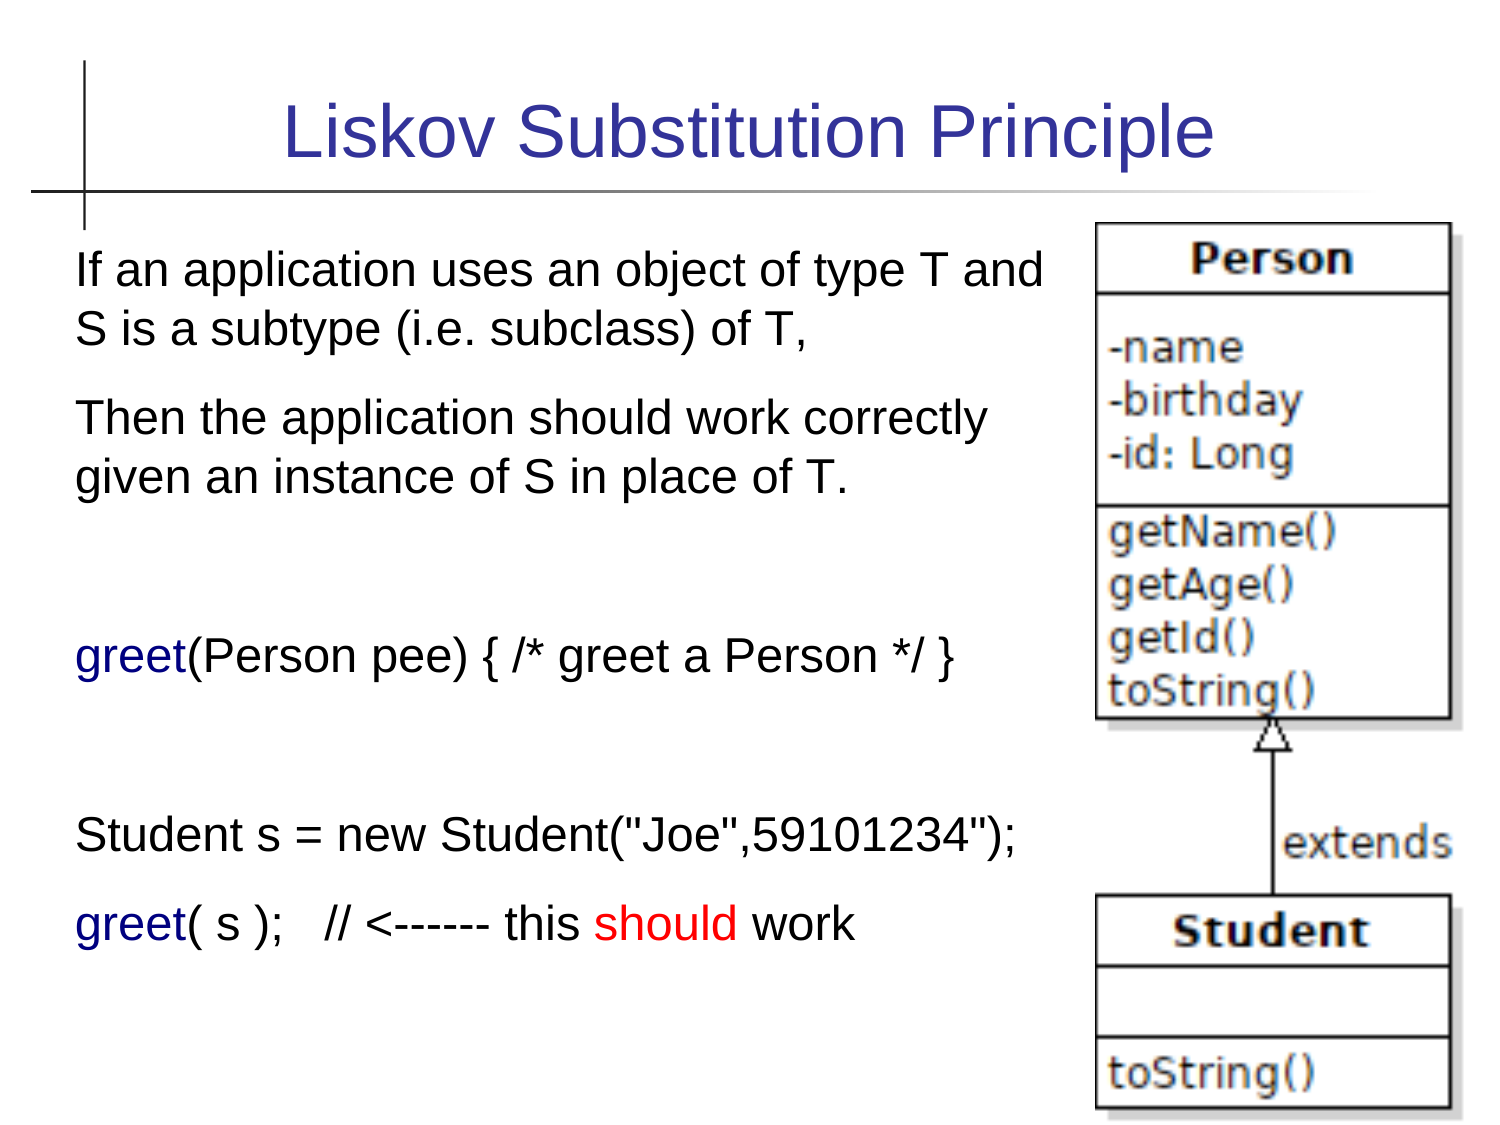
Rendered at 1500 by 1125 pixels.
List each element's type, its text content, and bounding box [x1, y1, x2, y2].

picture [1095, 222, 1471, 1125]
list If an application uses an object of type T and S is a subtype (i.e. subclass) of T, Then the application should work correctly given an instance of S in place of T. greet(Person pee) { /* greet a Person */ } Student s = new Student("Joe",59101234"); greet( s ); // <------ this should work [60, 229, 1081, 962]
title Liskov Substitution Principle [50, 37, 1450, 180]
